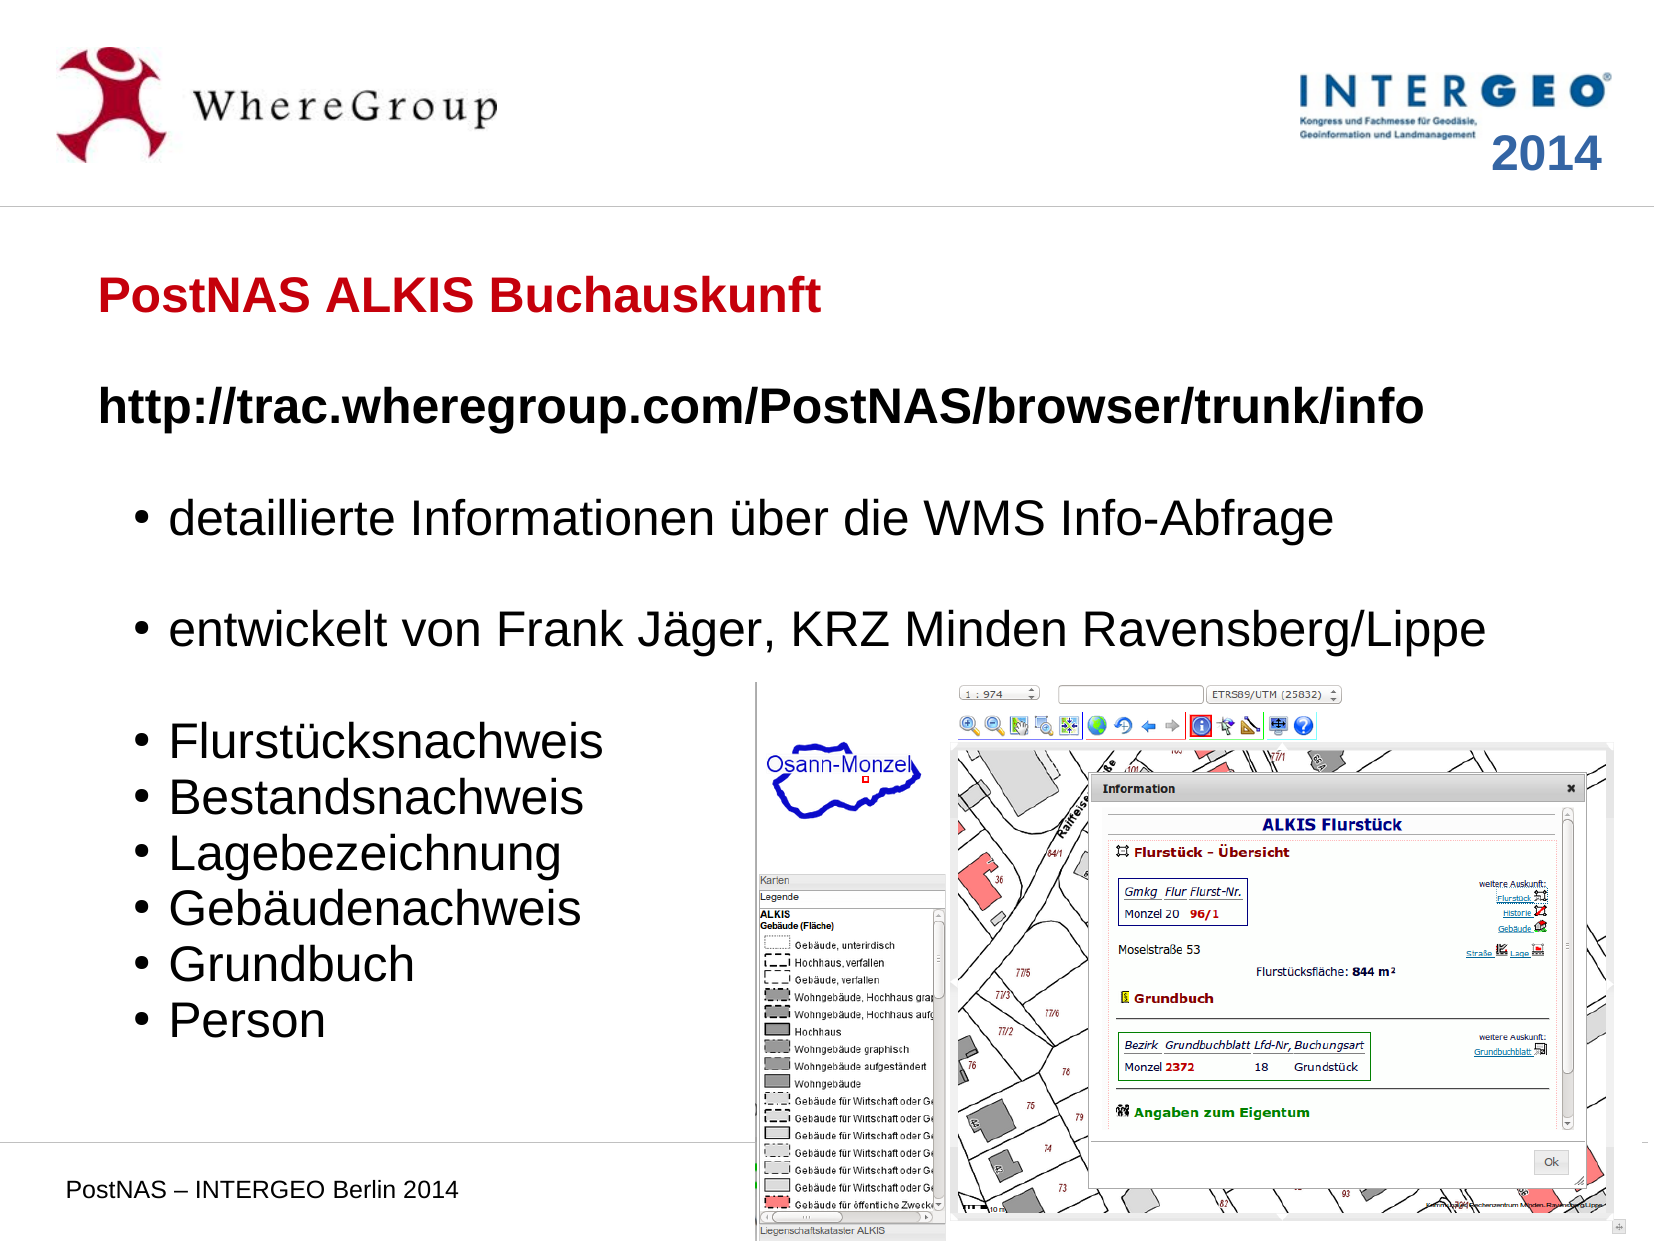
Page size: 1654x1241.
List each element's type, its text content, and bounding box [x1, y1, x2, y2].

picture [1299, 29, 1613, 185]
text_box PostNAS ALKIS Buchauskunft http://trac.wheregroup.com/PostNAS/browser/trunk/info detaillierte Informationen über die WMS Info-Abfrage entwickelt von Frank Jäger, KRZ Minden Ravensberg/Lippe Flurstücksnachweis Bestandsnachweis Lagebezeichnung Gebäudenachweis Grundbuch Person [82, 259, 1595, 1087]
picture [56, 47, 497, 163]
picture [755, 682, 1642, 1241]
